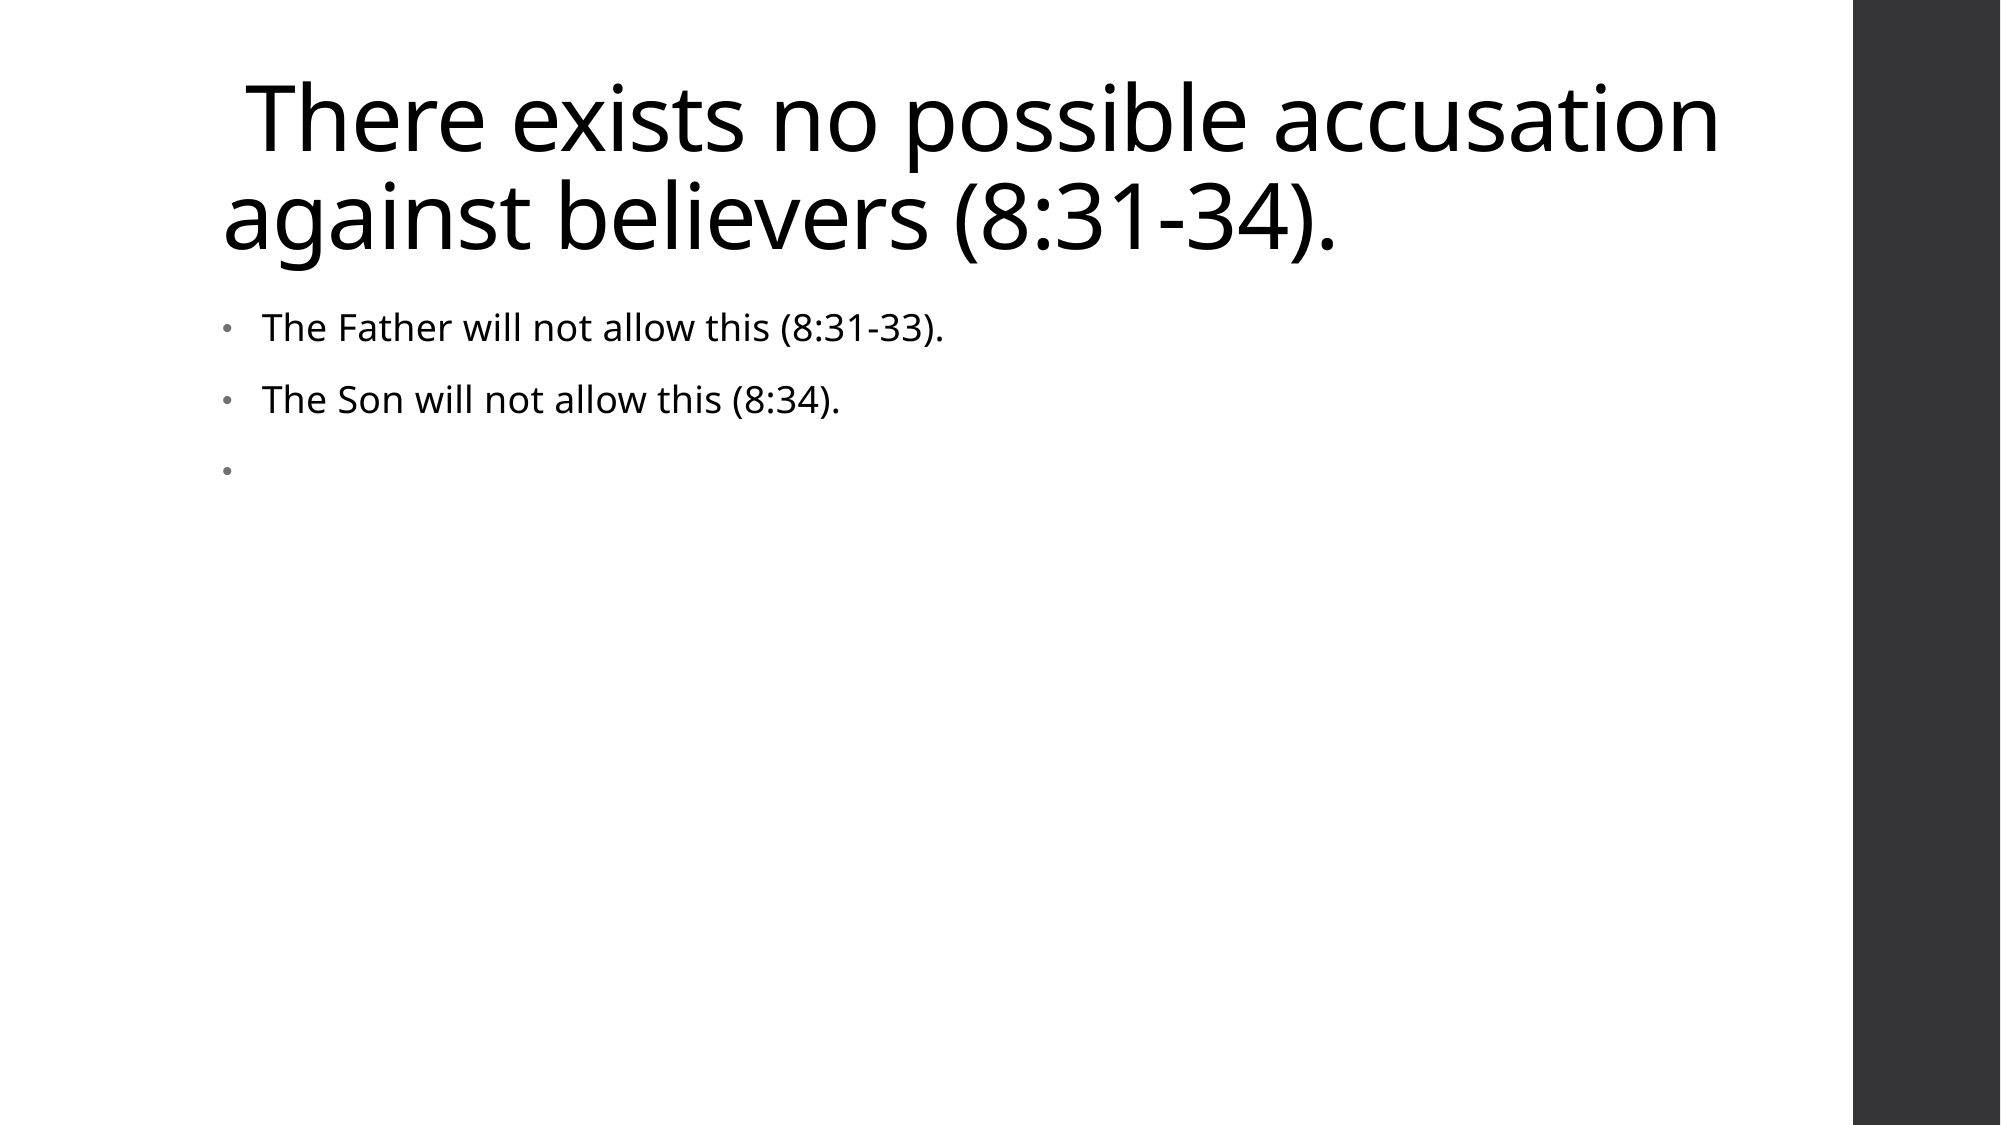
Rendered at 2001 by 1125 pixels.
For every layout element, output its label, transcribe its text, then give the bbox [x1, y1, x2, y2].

title There exists no possible accusation against believers (8:31-34). [206, 60, 1797, 278]
list The Father will not allow this (8:31-33). The Son will not allow this (8:34). [206, 299, 1617, 1014]
